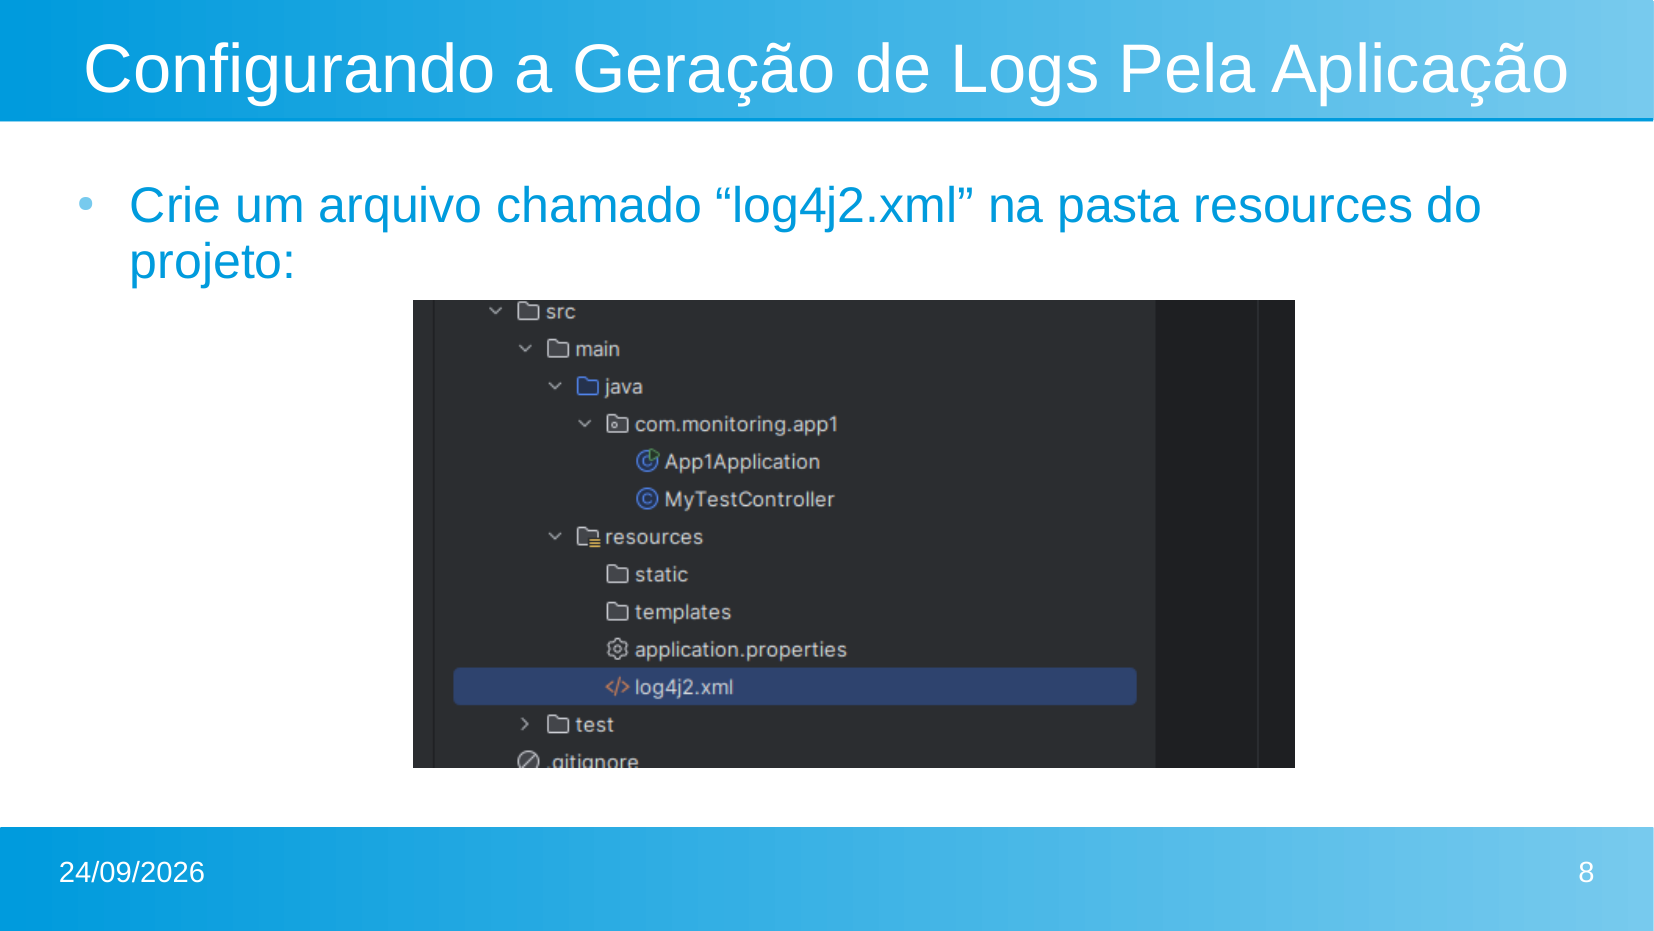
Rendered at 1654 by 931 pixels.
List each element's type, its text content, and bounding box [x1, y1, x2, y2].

picture [413, 300, 1295, 768]
list Crie um arquivo chamado “log4j2.xml” na pasta resources do projeto: [59, 177, 1595, 296]
title Configurando a Geração de Logs Pela Aplicação [59, 29, 1595, 108]
